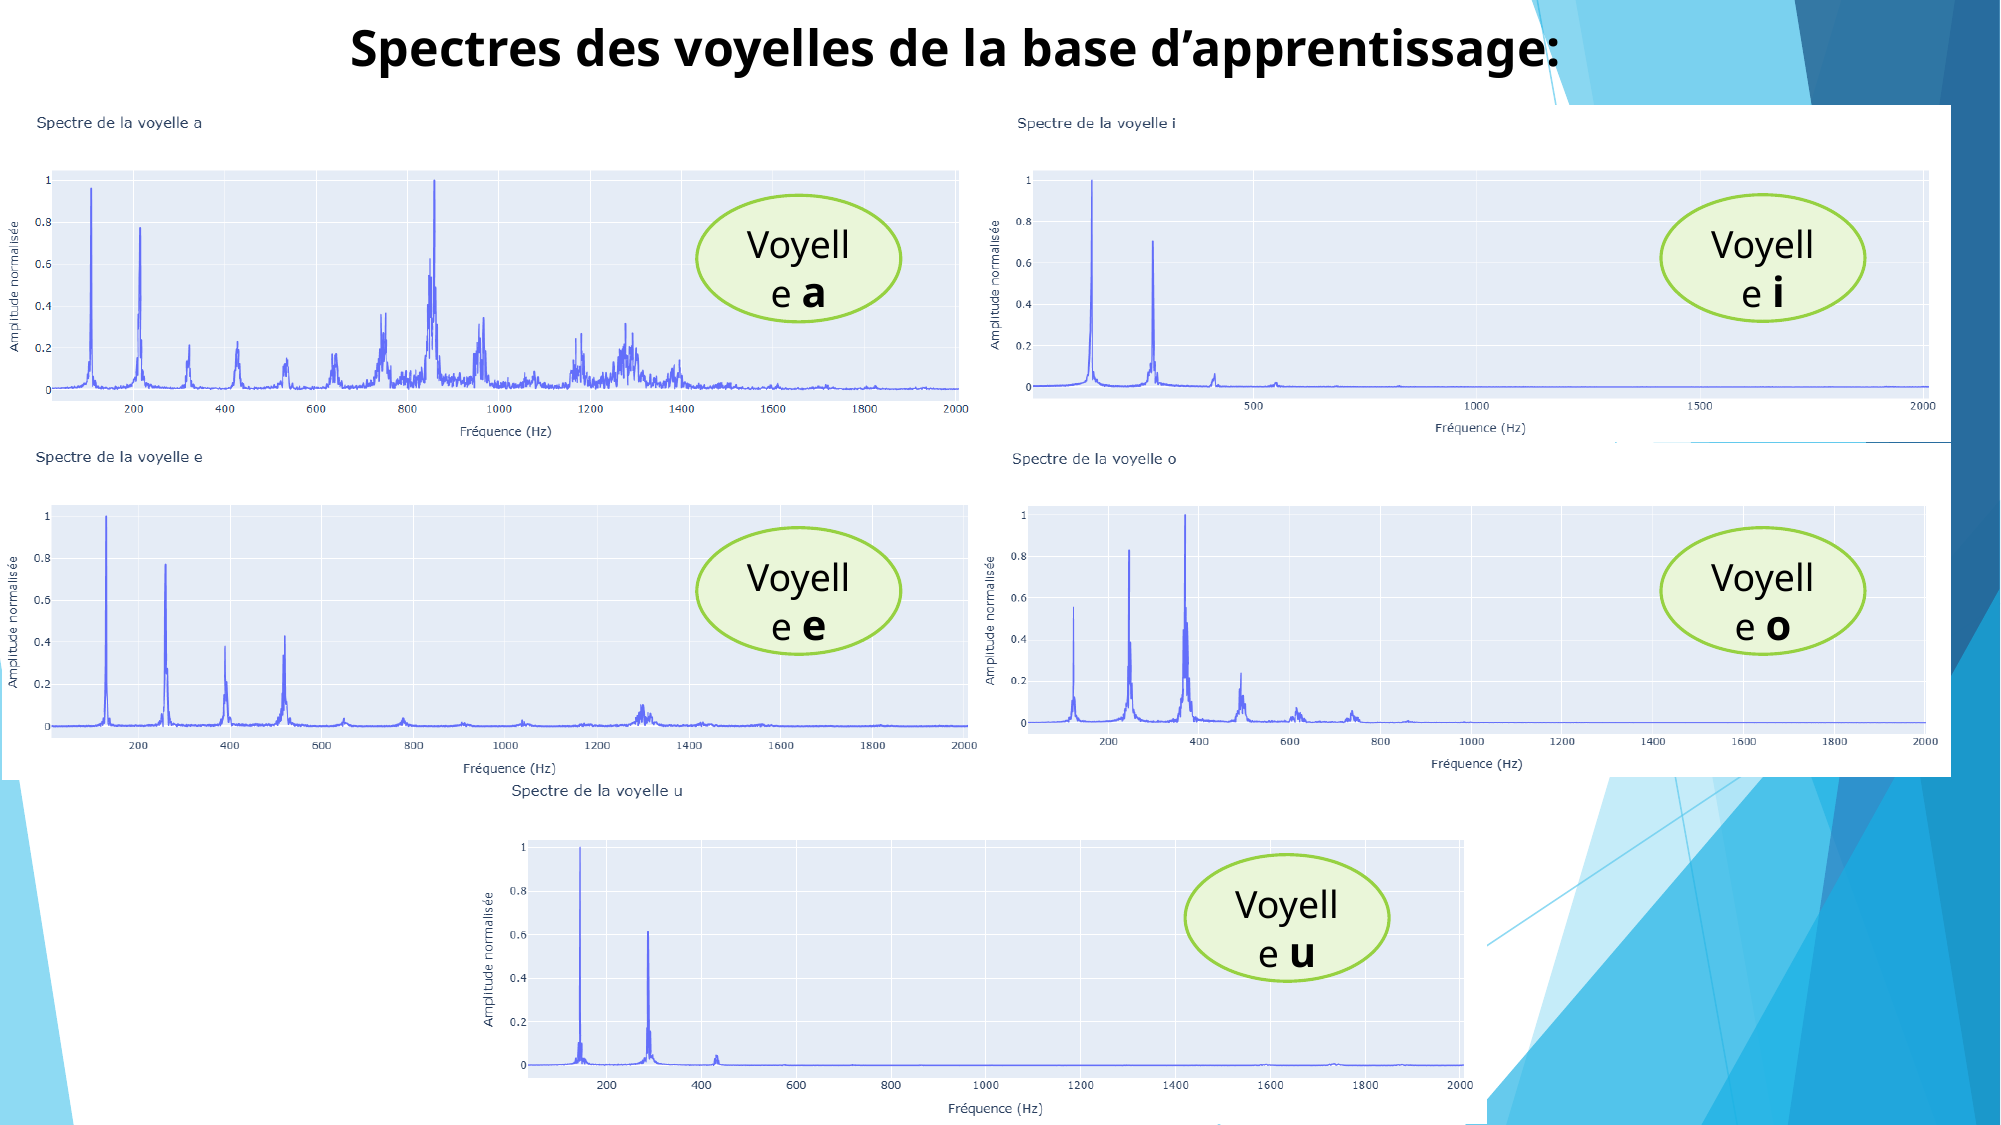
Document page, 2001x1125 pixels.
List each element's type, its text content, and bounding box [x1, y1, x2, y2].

text_box Voyelle u [1185, 854, 1390, 982]
picture [0, 106, 1951, 1124]
text_box Voyelle e [696, 527, 901, 655]
text_box Voyelle a [696, 195, 901, 322]
text_box Spectres des voyelles de la base d’apprentissage: [263, 8, 1649, 85]
text_box Voyelle i [1660, 194, 1865, 322]
text_box Voyelle o [1660, 527, 1865, 655]
